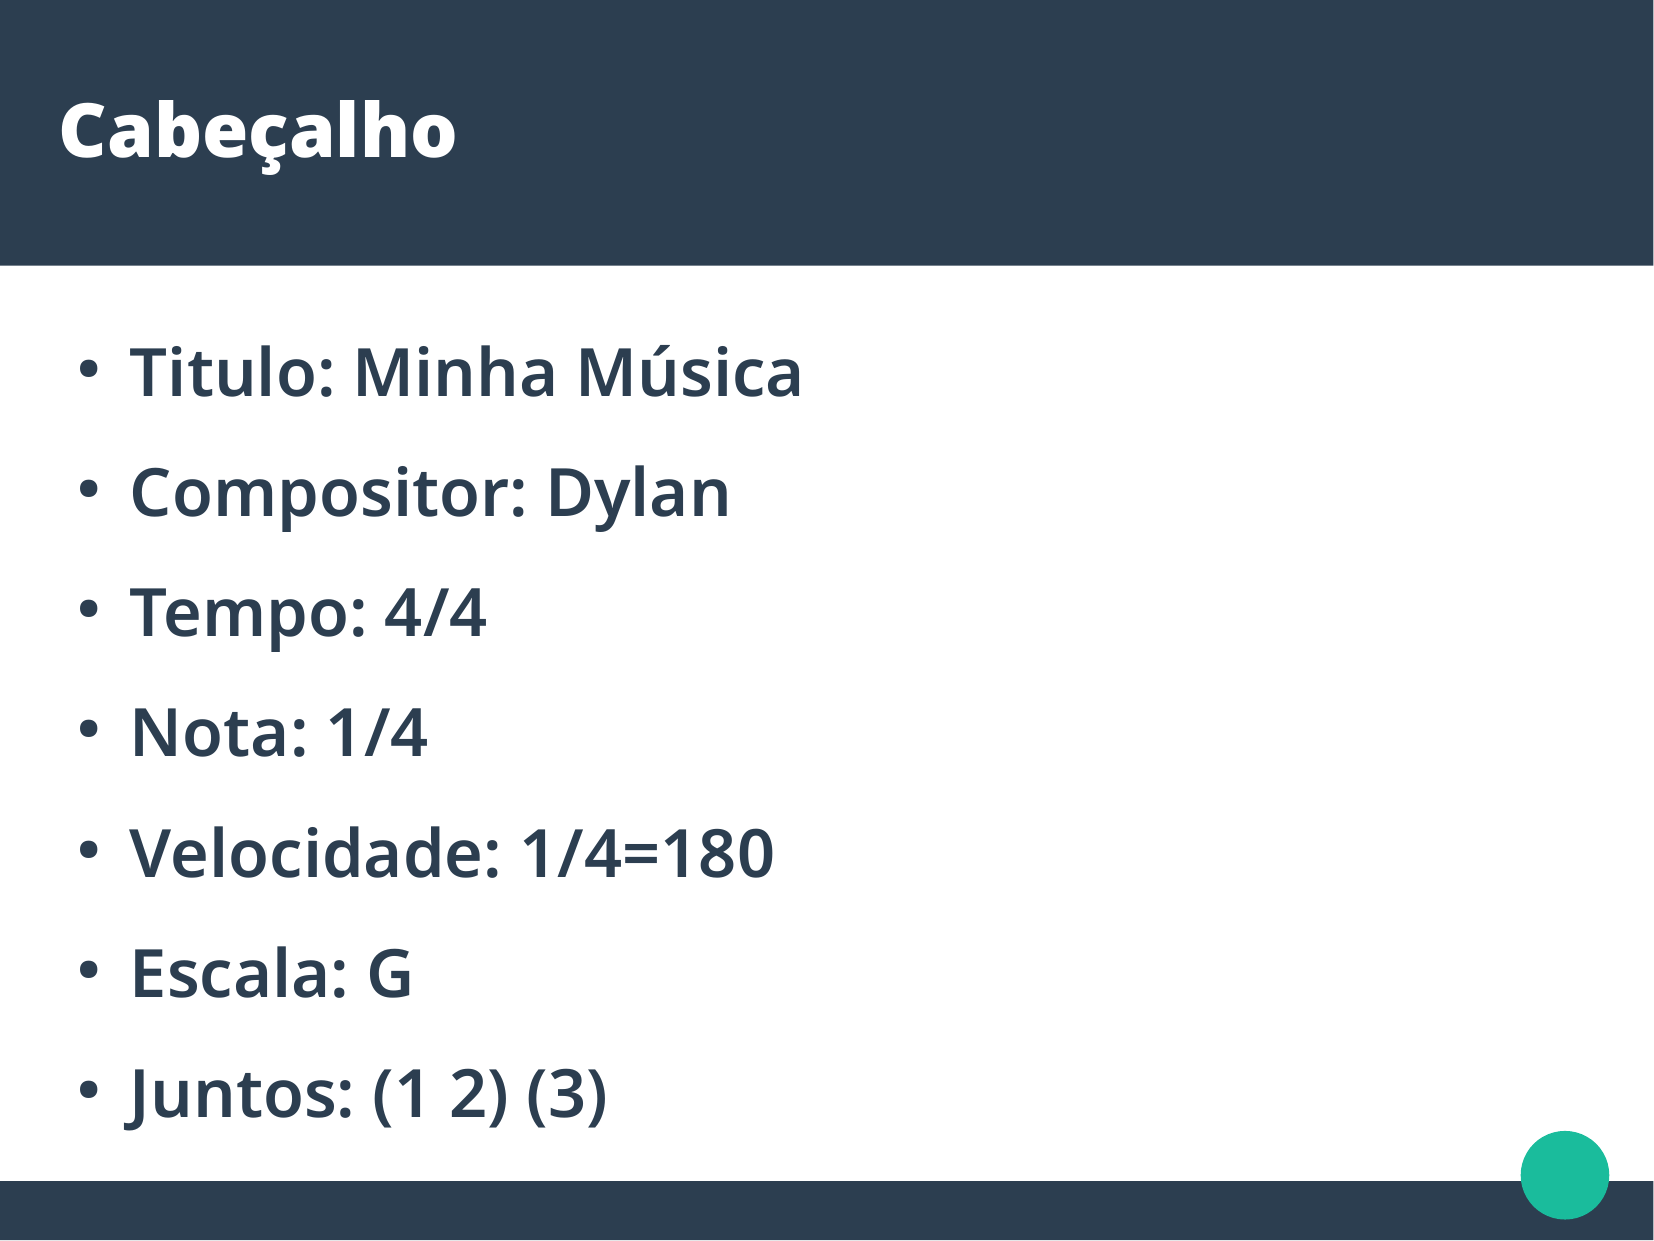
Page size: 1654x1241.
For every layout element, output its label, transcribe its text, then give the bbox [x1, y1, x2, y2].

list Titulo: Minha Música Compositor: Dylan Tempo: 4/4 Nota: 1/4 Velocidade: 1/4=180 Escala: G Juntos: (1 2) (3) [59, 324, 1595, 1152]
title Cabeçalho [59, 49, 1595, 207]
